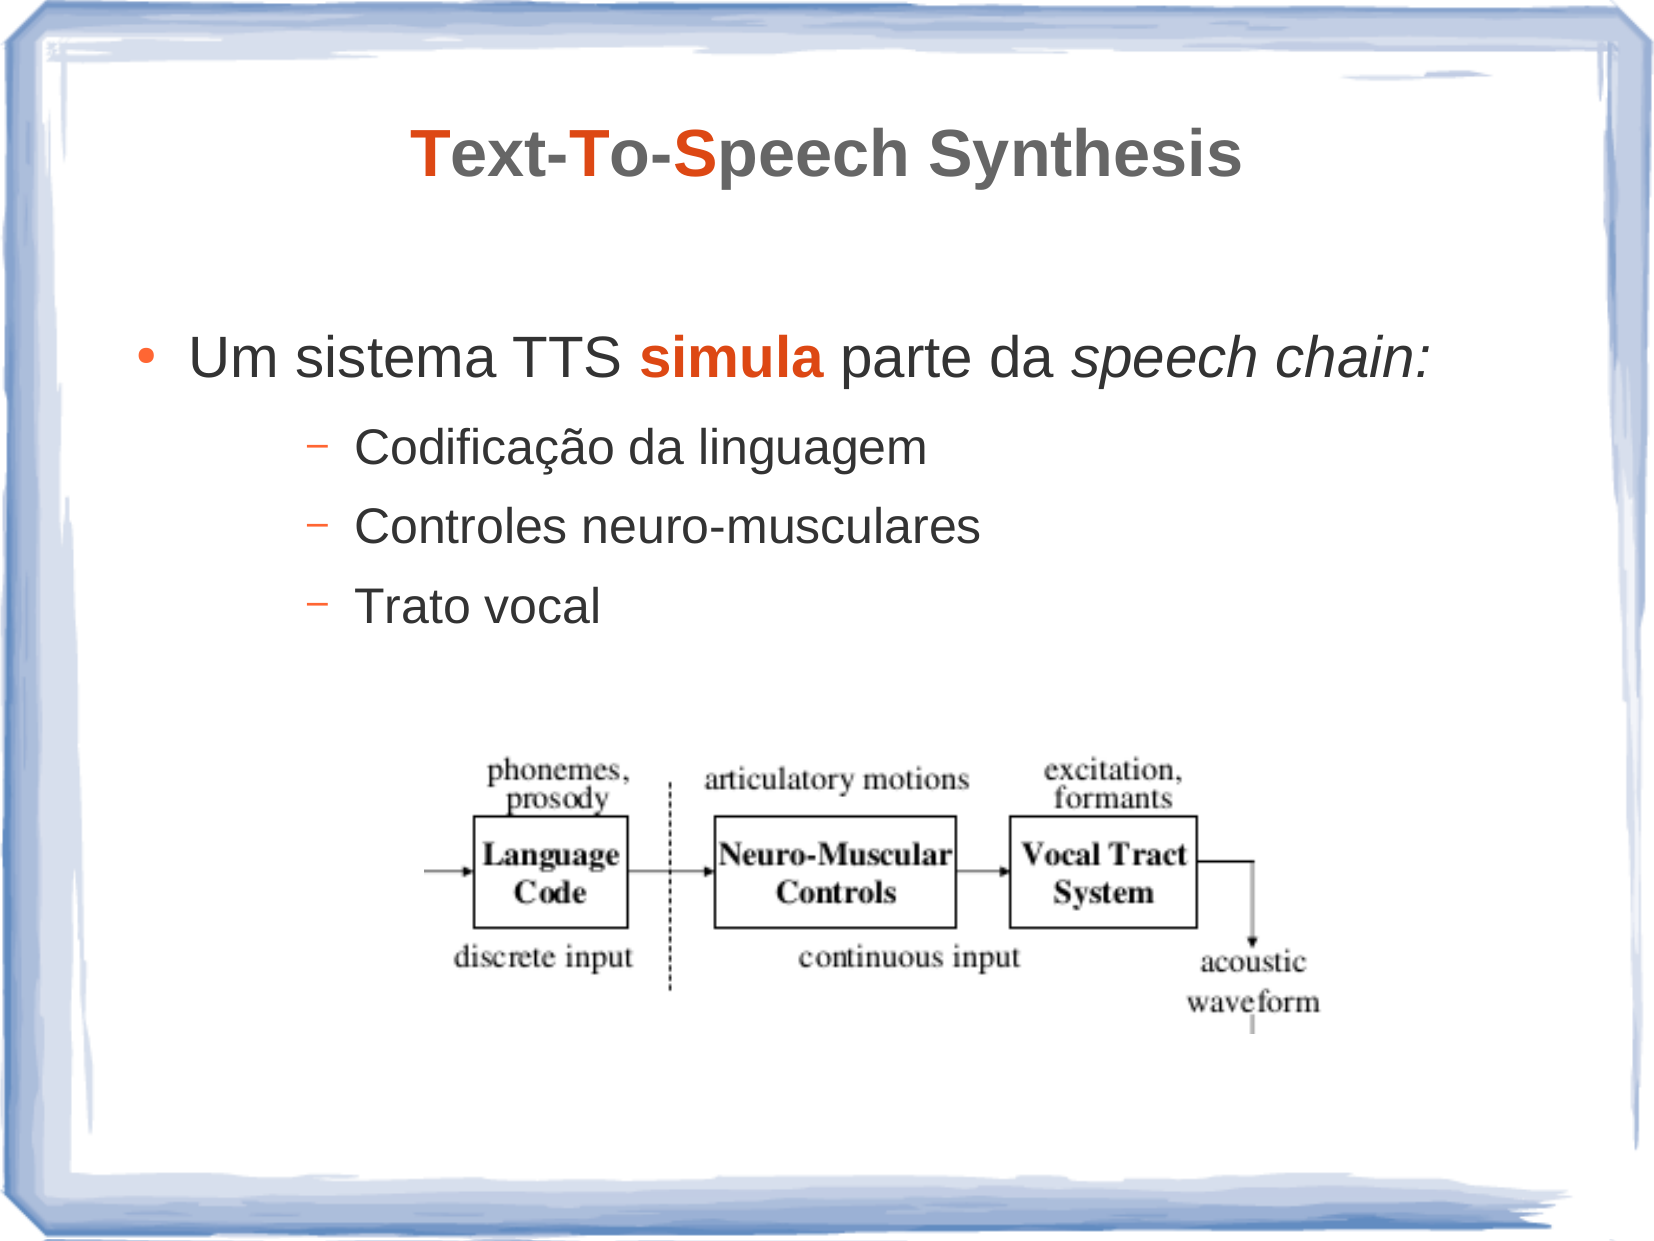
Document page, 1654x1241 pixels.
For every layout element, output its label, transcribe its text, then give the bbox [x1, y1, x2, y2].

list Um sistema TTS simula parte da speech chain: Codificação da linguagem Controles neuro-musculares Trato vocal [118, 324, 1571, 1045]
picture [0, 0, 1654, 1241]
title Text-To-Speech Synthesis [82, 49, 1571, 257]
